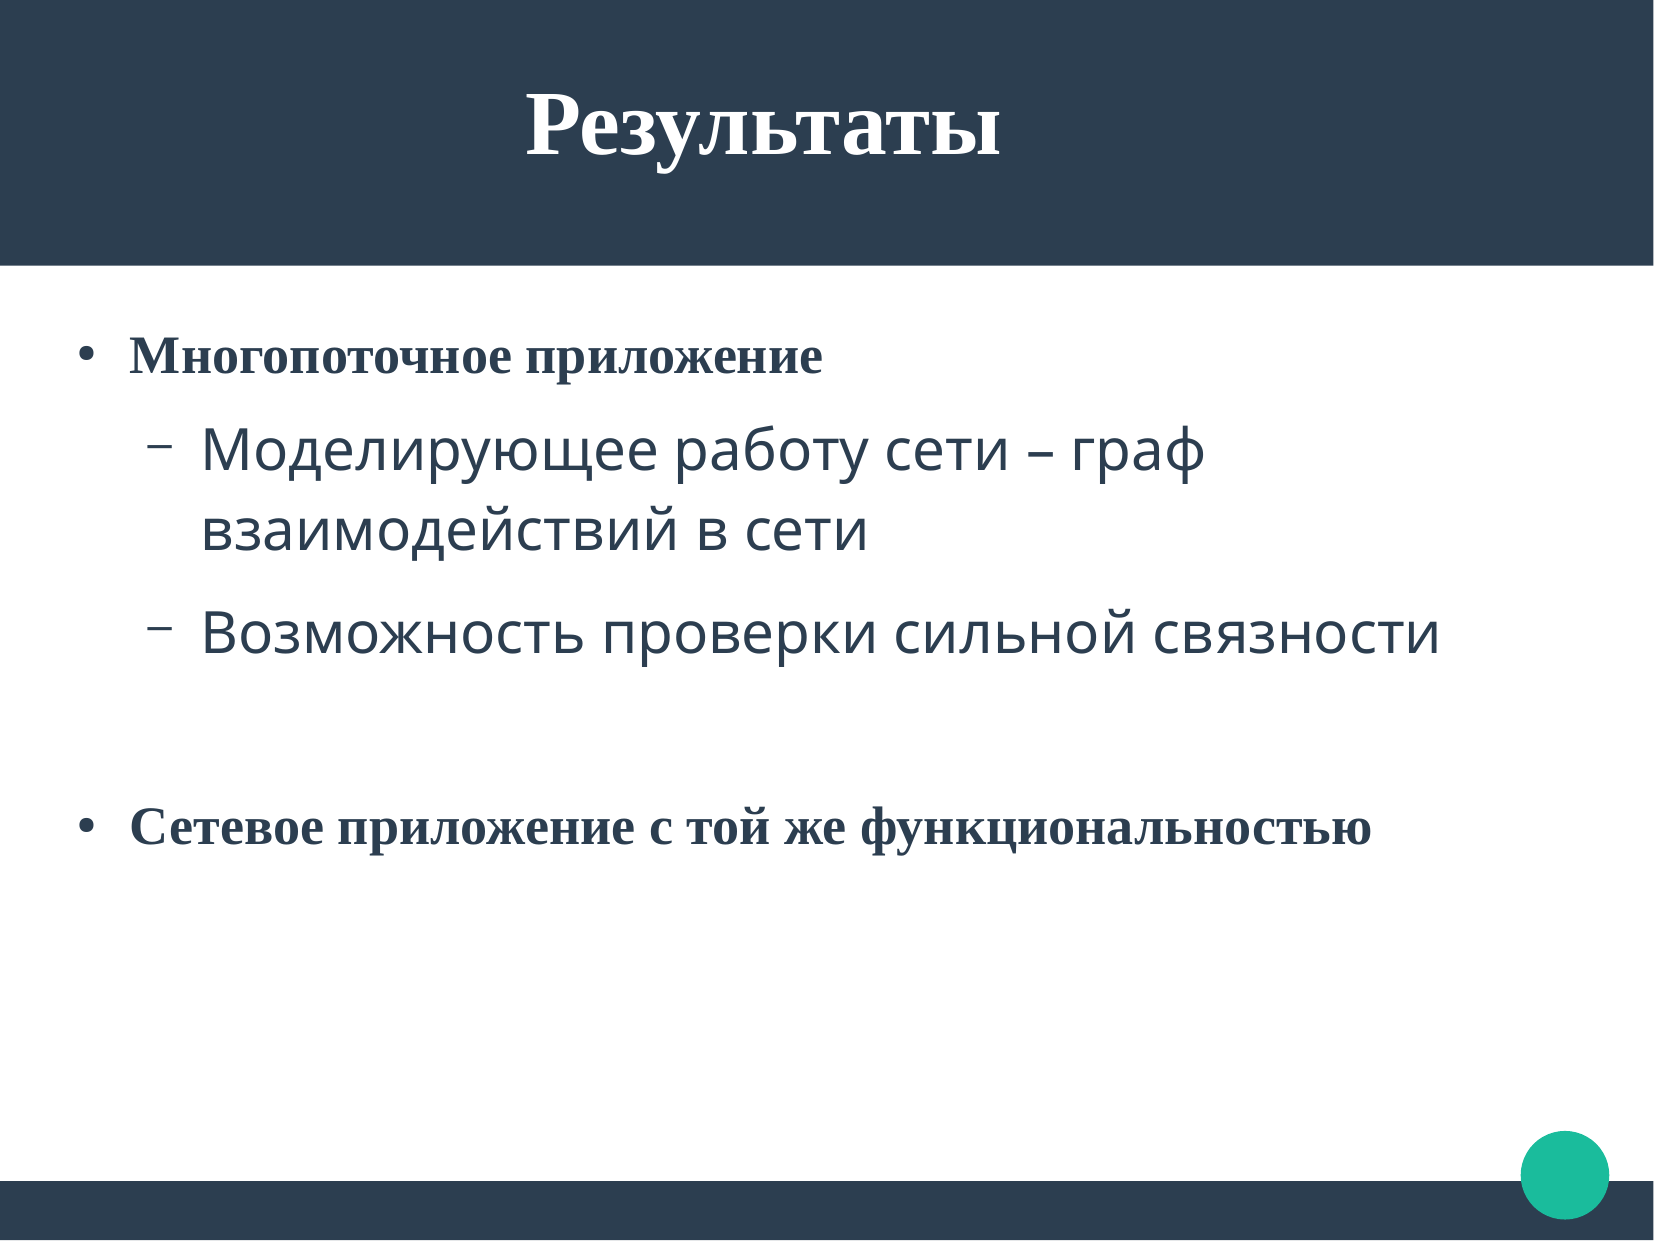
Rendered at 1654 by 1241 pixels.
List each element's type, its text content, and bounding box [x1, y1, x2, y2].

list Многопоточное приложение Моделирующее работу сети – граф взаимодействий в сети Возможность проверки сильной связности Сетевое приложение с той же функциональностью [59, 324, 1595, 1152]
title Результаты [525, 45, 1066, 203]
